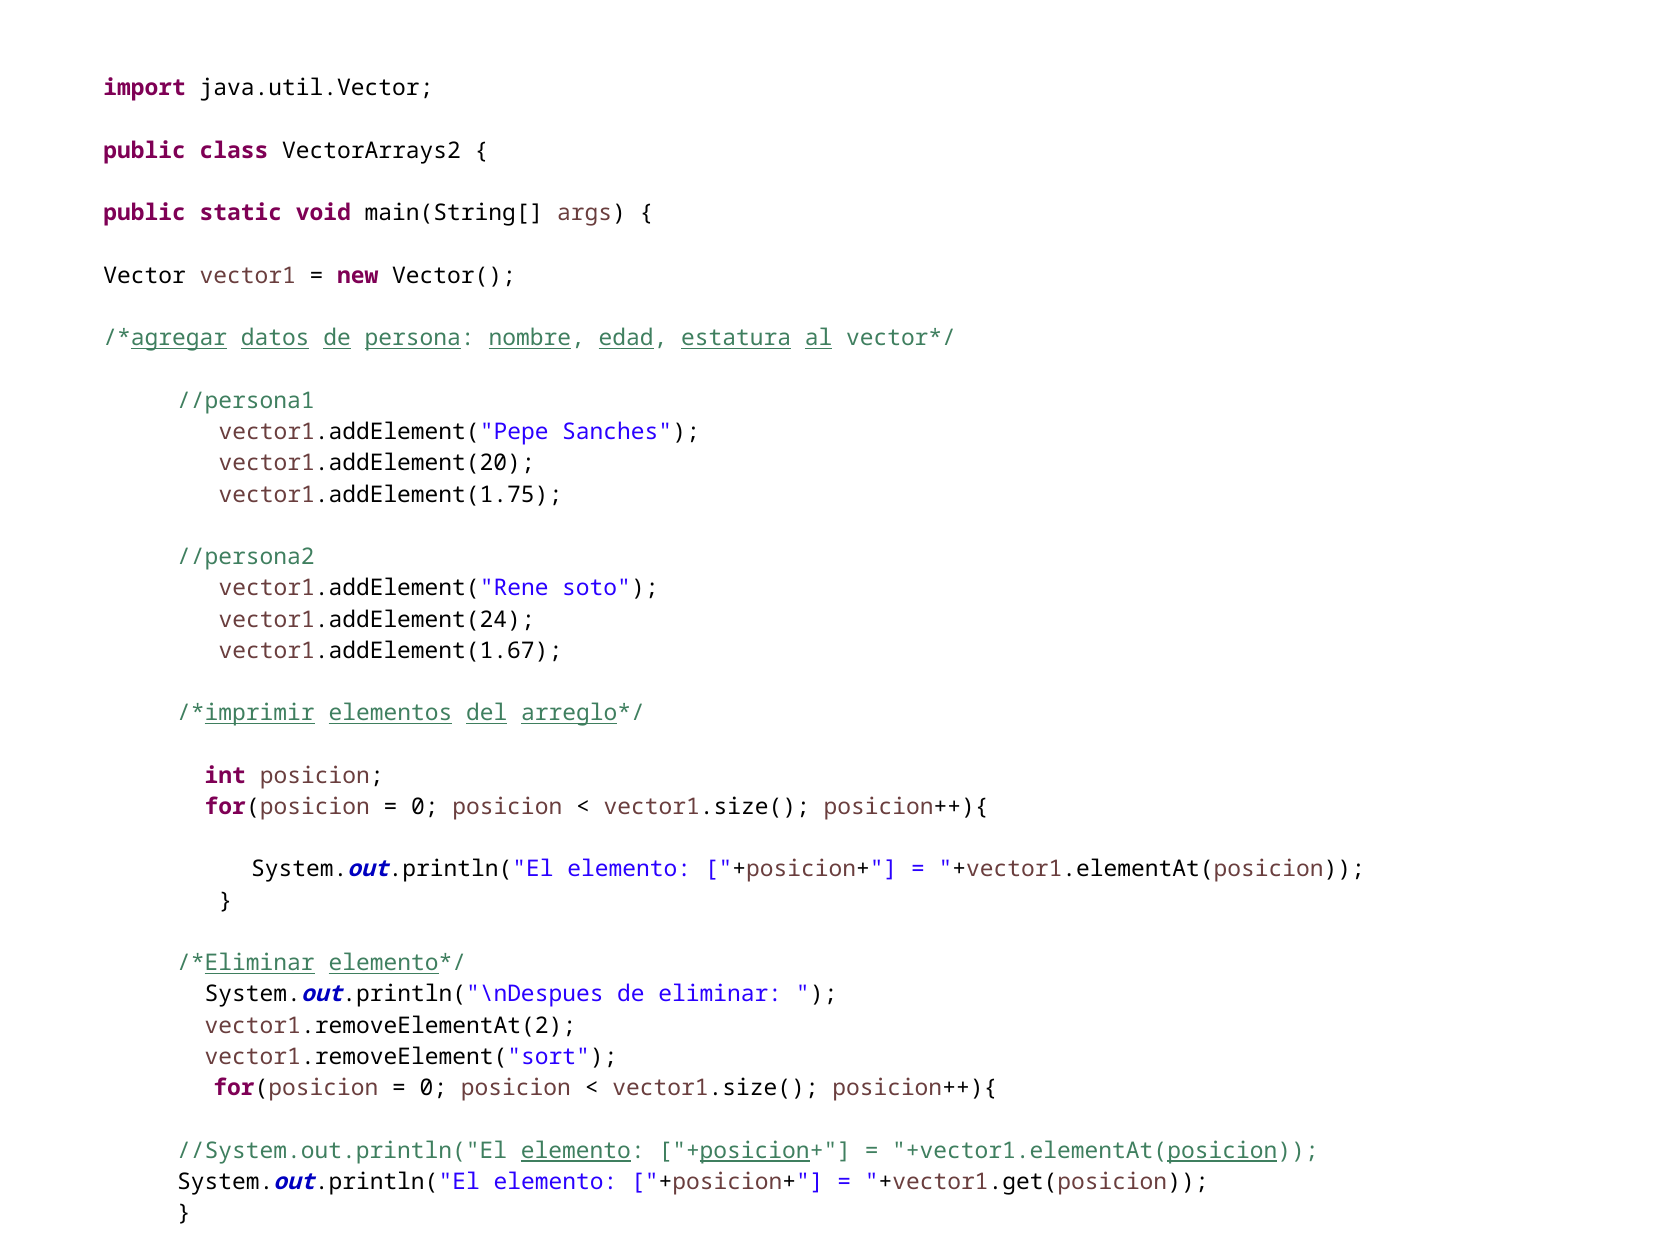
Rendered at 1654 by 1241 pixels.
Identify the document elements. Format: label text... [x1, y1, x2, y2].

text_box import java.util.Vector; public class VectorArrays2 { public static void main(String[] args) { Vector vector1 = new Vector(); /*agregar datos de persona: nombre, edad, estatura al vector*/ //persona1 vector1.addElement("Pepe Sanches"); vector1.addElement(20); vector1.addElement(1.75); //persona2 vector1.addElement("Rene soto"); vector1.addElement(24); vector1.addElement(1.67); /*imprimir elementos del arreglo*/ int posicion; for(posicion = 0; posicion < vector1.size(); posicion++){ System.out.println("El elemento: ["+posicion+"] = "+vector1.elementAt(posicion)); } /*Eliminar elemento*/ System.out.println("\nDespues de eliminar: "); vector1.removeElementAt(2); vector1.removeElement("sort"); for(posicion = 0; posicion < vector1.size(); posicion++){ //System.out.println("El elemento: ["+posicion+"] = "+vector1.elementAt(posicion)); System.out.println("El elemento: ["+posicion+"] = "+vector1.get(posicion)); } } } [88, 32, 1565, 1182]
